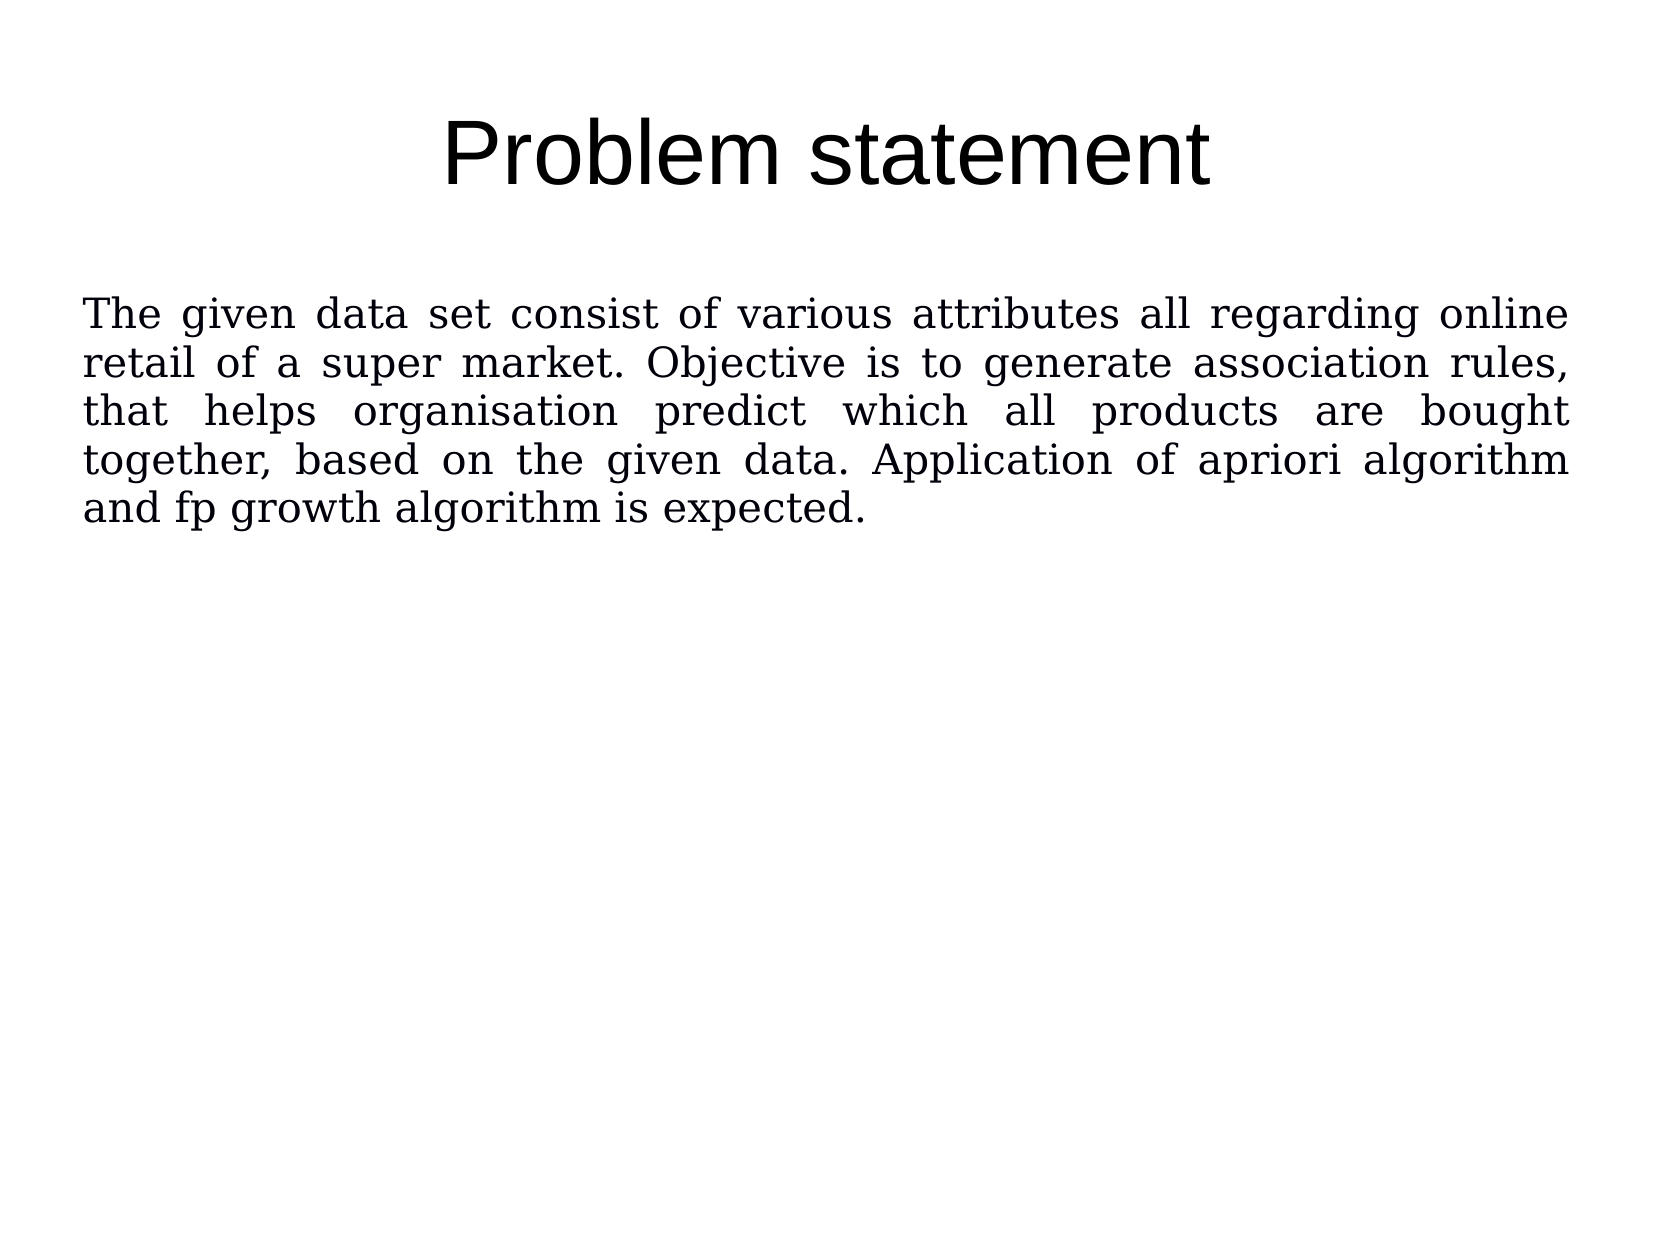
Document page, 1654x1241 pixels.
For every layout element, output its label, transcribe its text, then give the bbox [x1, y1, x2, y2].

title Problem statement [82, 49, 1571, 257]
list The given data set consist of various attributes all regarding online retail of a super market. Objective is to generate association rules, that helps organisation predict which all products are bought together, based on the given data. Application of apriori algorithm and fp growth algorithm is expected. [82, 290, 1571, 1010]
